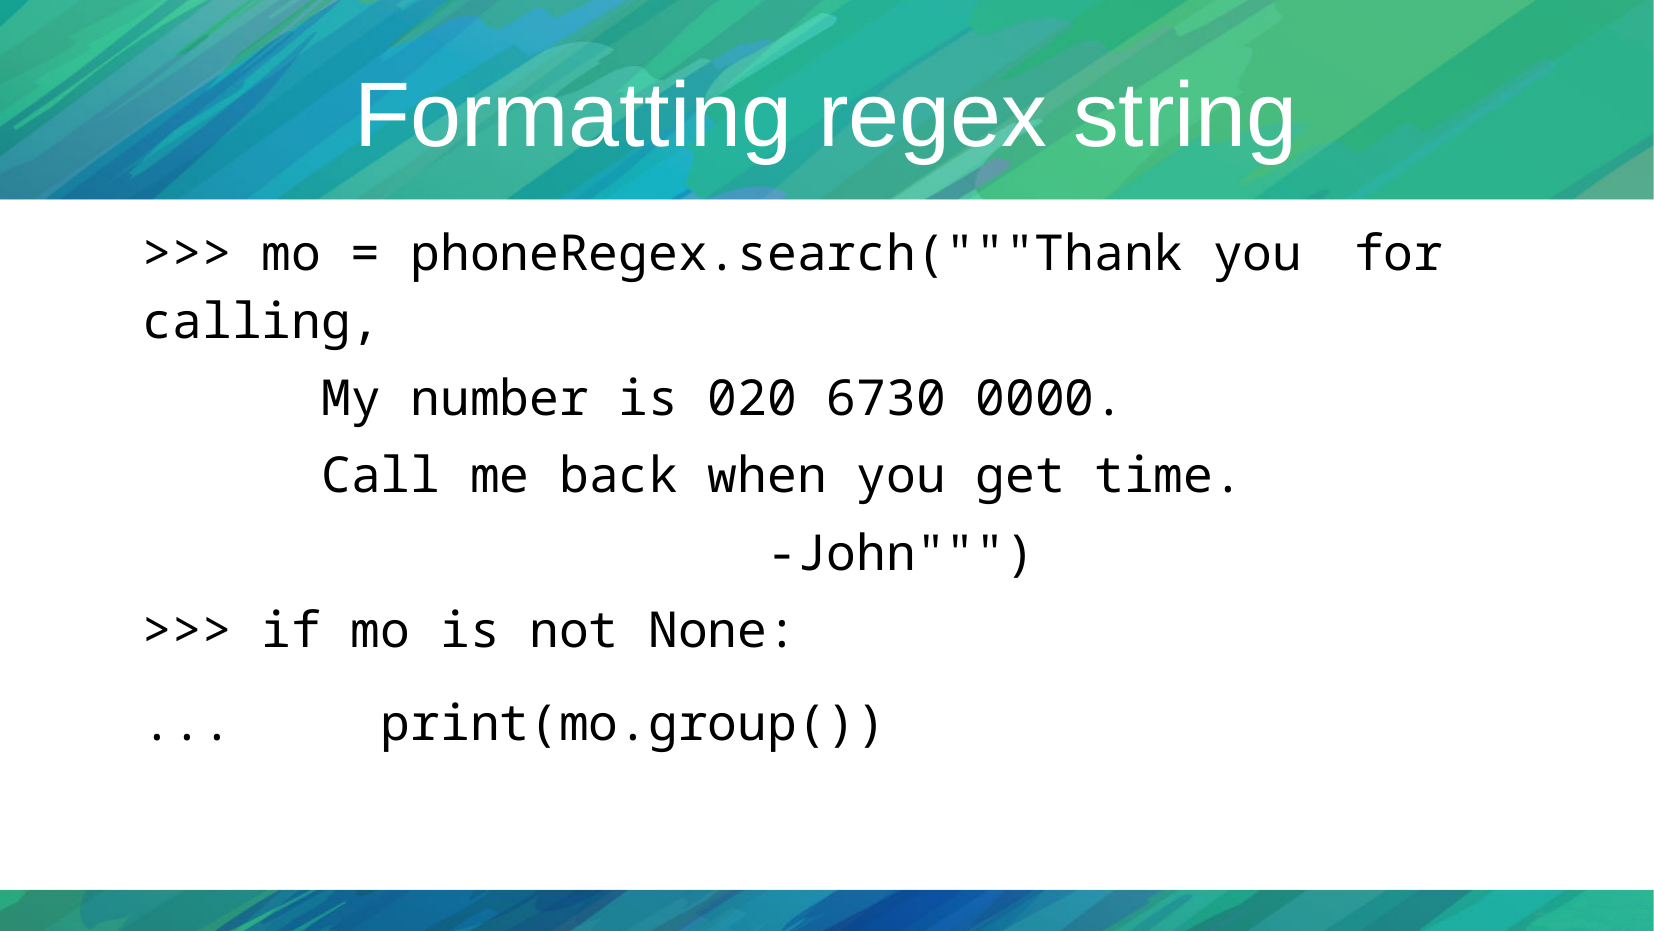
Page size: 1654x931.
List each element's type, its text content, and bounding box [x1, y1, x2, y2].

title Formatting regex string [82, 37, 1571, 193]
list >>> mo = phoneRegex.search("""Thank you for calling, My number is 020 6730 0000. Call me back when you get time. -John""") >>> if mo is not None: ... print(mo.group()) [82, 217, 1571, 757]
picture [0, 0, 1654, 931]
